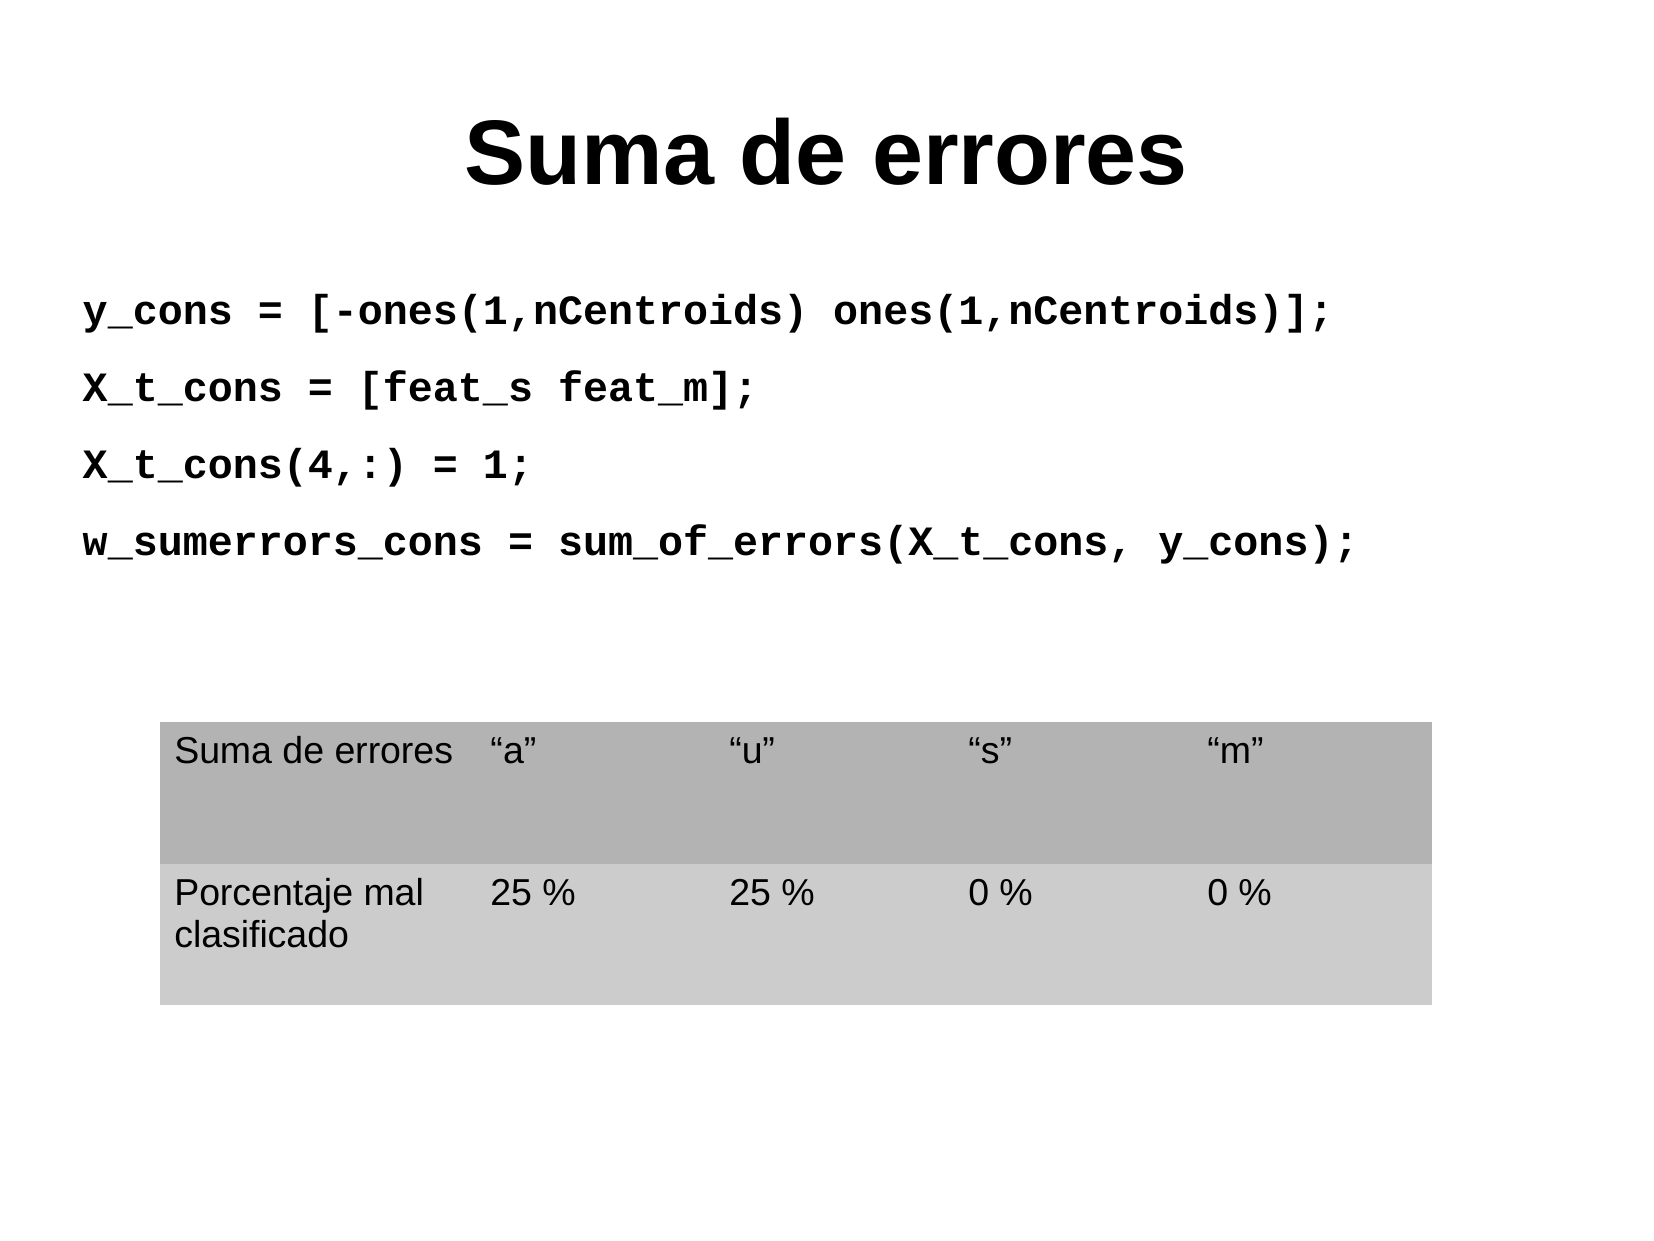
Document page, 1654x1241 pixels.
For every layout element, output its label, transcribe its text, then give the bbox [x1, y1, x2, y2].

table_cell 25 % [476, 864, 715, 1005]
table_header “u” [715, 722, 954, 864]
list y_cons = [-ones(1,nCentroids) ones(1,nCentroids)]; X_t_cons = [feat_s feat_m]; X_t_cons(4,:) = 1; w_sumerrors_cons = sum_of_errors(X_t_cons, y_cons); [82, 290, 1538, 1010]
table_header “s” [954, 722, 1193, 864]
table_header “a” [476, 722, 715, 864]
table_header “m” [1193, 722, 1432, 864]
table_cell 25 % [715, 864, 954, 1005]
table_cell Porcentaje mal clasificado [160, 864, 476, 1005]
table_header Suma de errores [160, 722, 476, 864]
table_cell 0 % [954, 864, 1193, 1005]
table_cell 0 % [1193, 864, 1432, 1005]
title Suma de errores [82, 49, 1571, 257]
